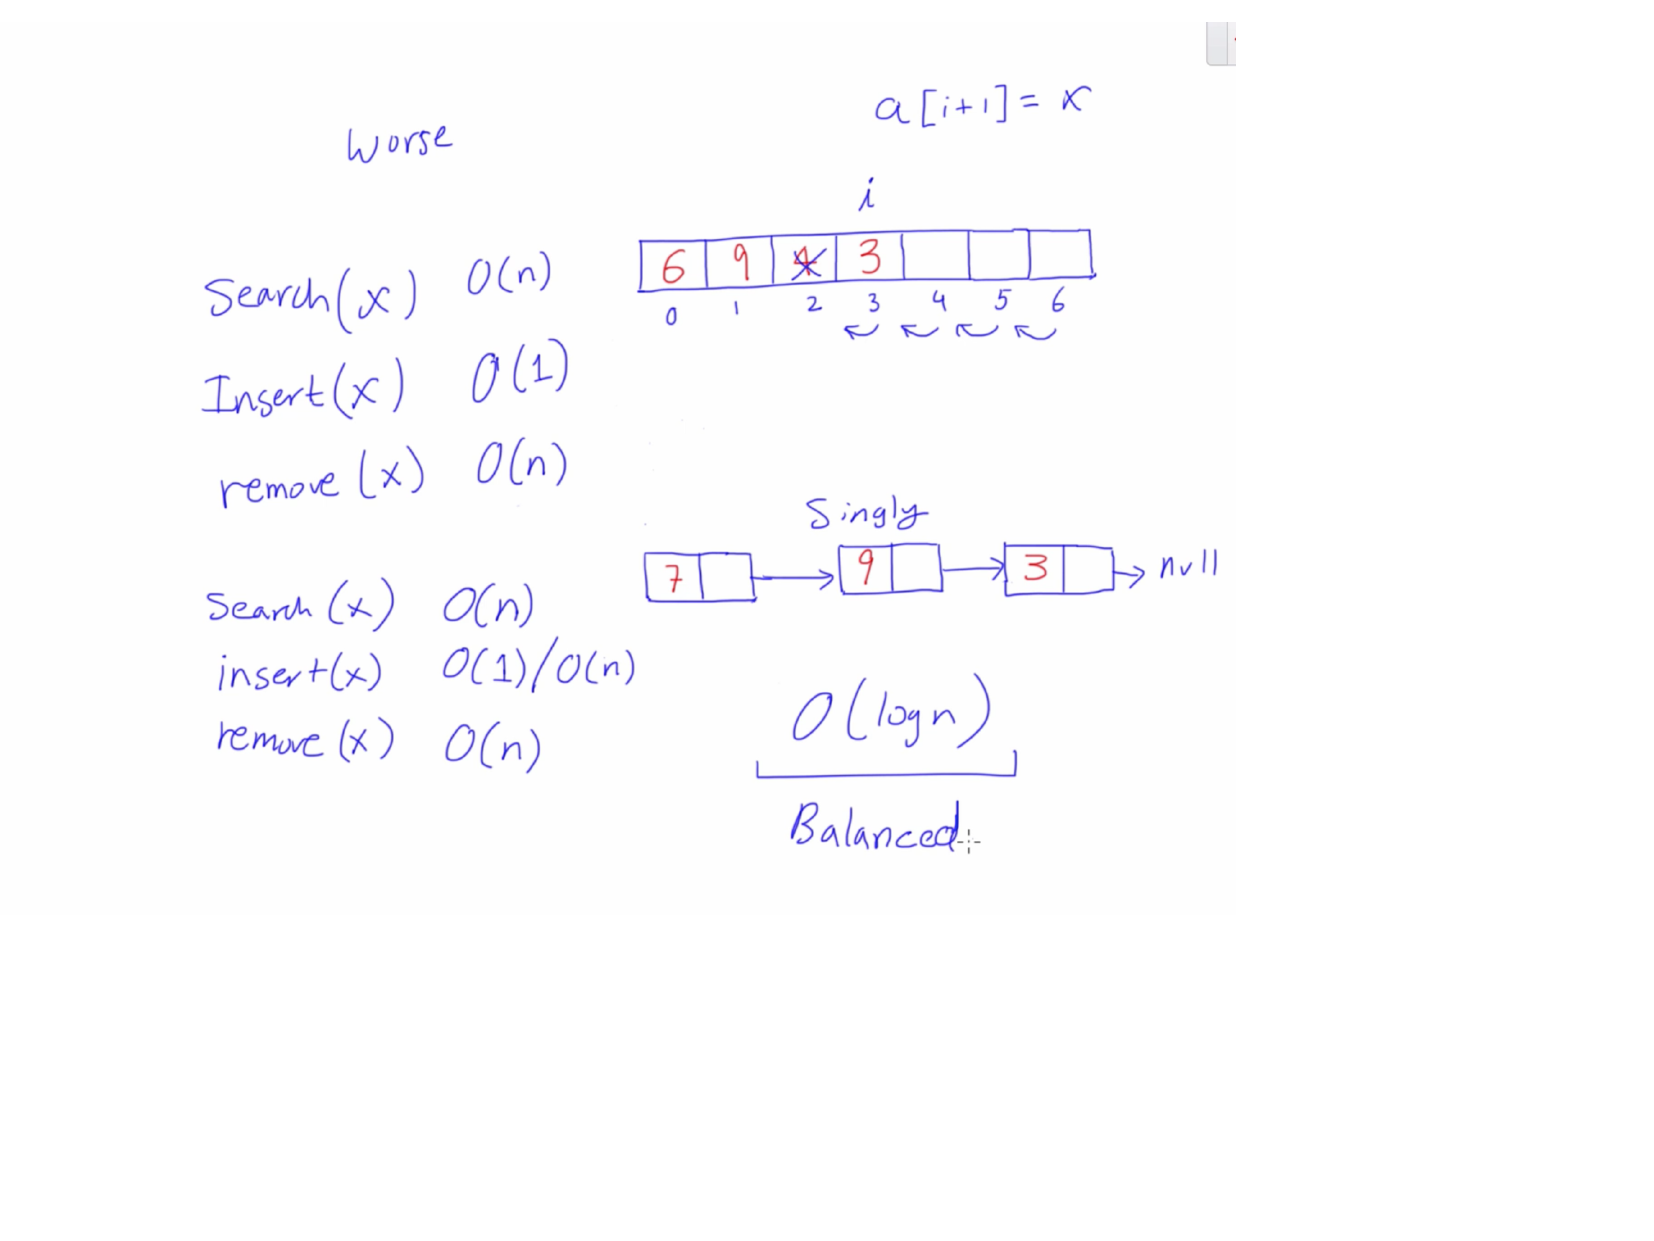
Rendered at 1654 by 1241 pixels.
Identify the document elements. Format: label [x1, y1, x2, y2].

picture [0, 22, 1236, 916]
